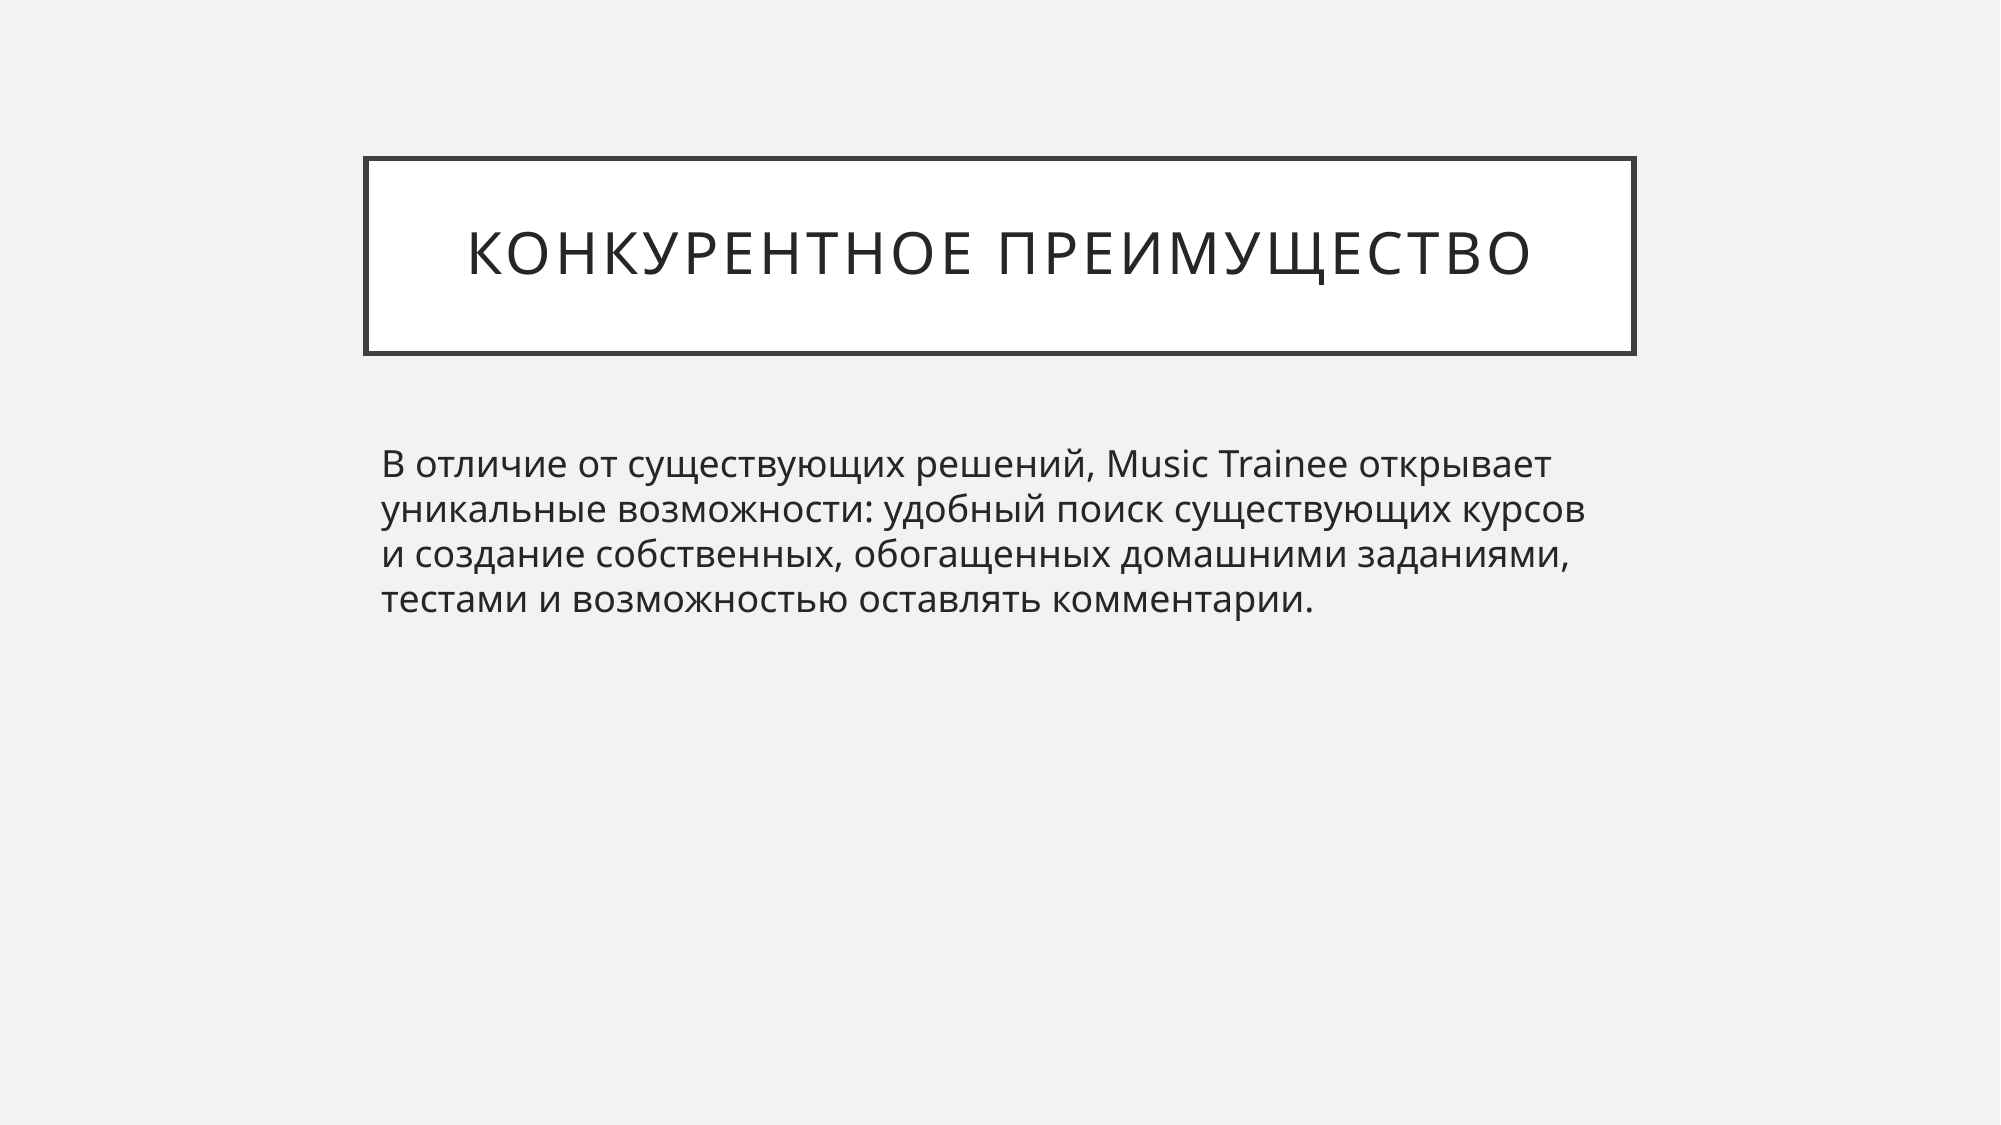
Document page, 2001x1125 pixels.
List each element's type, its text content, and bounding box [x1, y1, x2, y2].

title Конкурентное преимущество [366, 158, 1634, 354]
list В отличие от существующих решений, Music Trainee открывает уникальные возможности: удобный поиск существующих курсов и создание собственных, обогащенных домашними заданиями, тестами и возможностью оставлять комментарии. [366, 432, 1634, 942]
